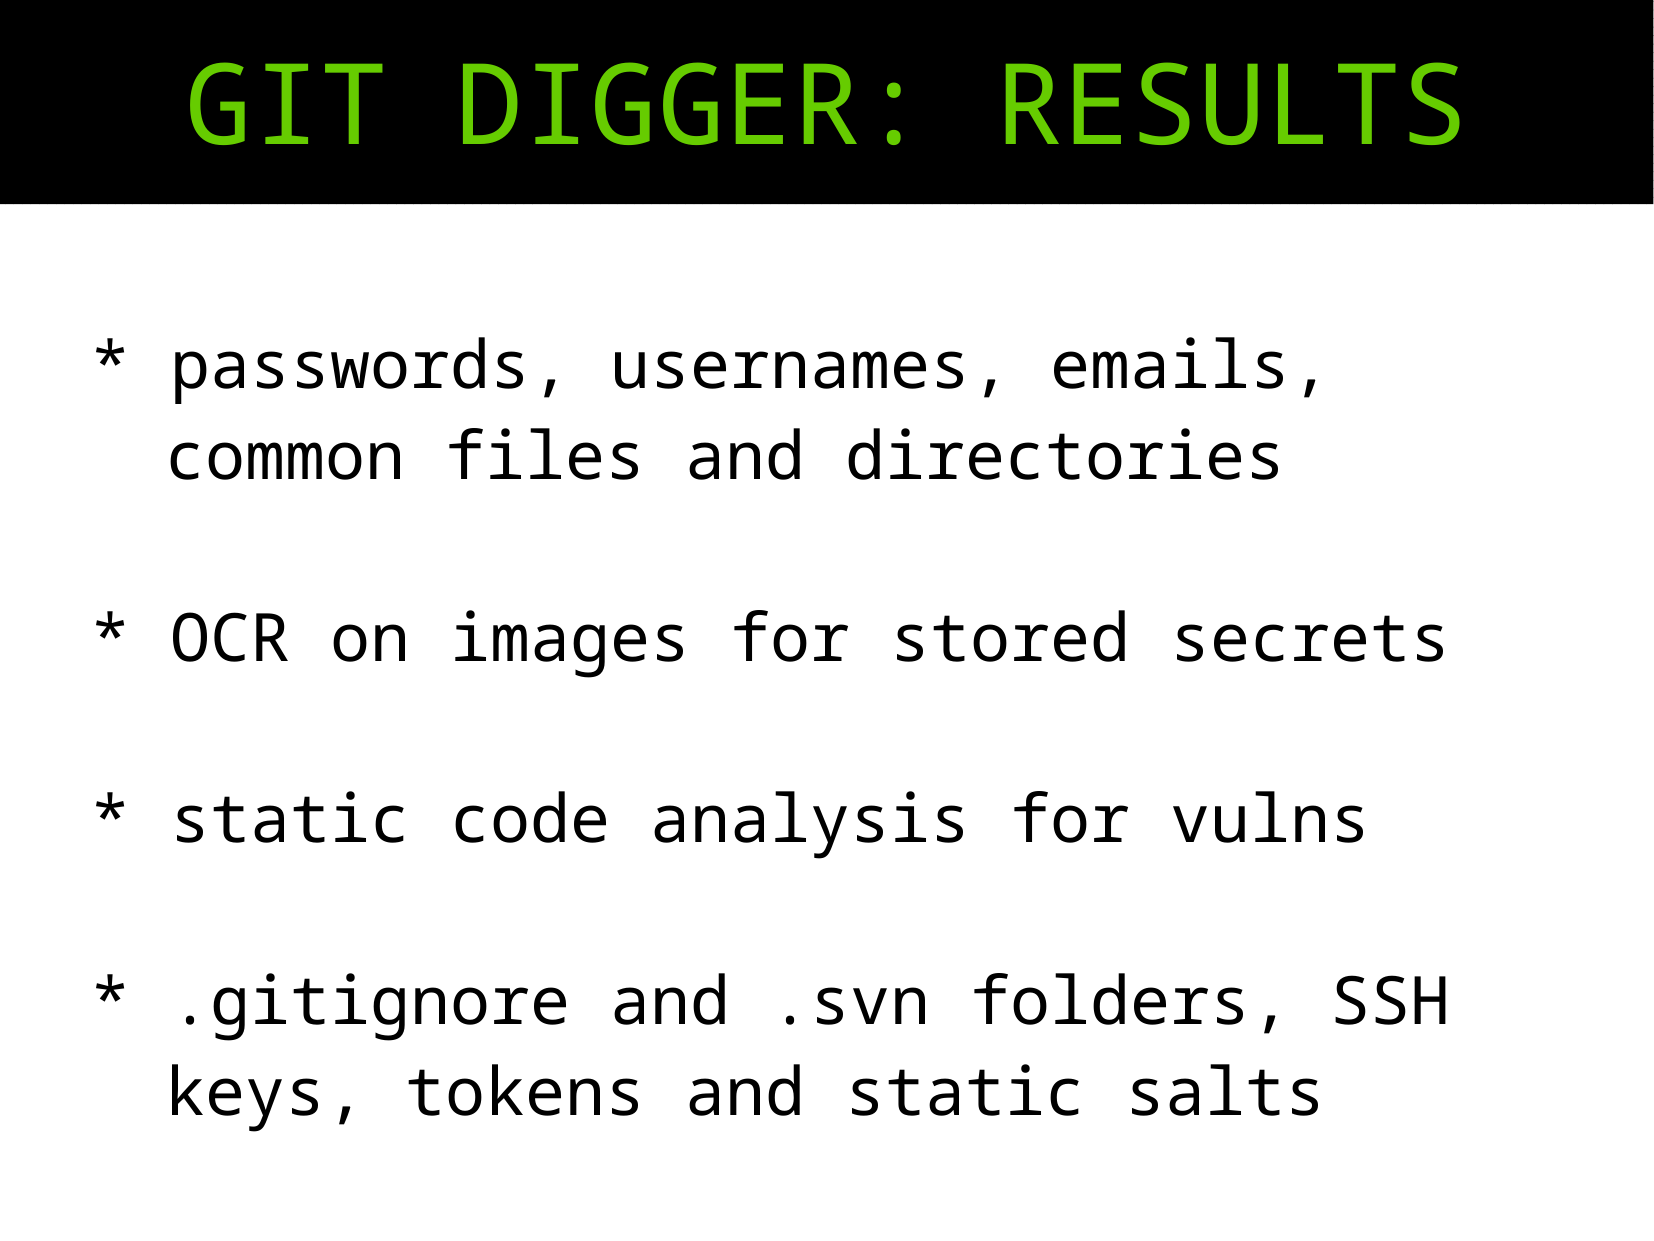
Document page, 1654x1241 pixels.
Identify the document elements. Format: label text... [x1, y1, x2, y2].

title GIT DIGGER: RESULTS [0, 0, 1654, 205]
subtitle * passwords, usernames, emails, common files and directories * OCR on images for stored secrets * static code analysis for vulns * .gitignore and .svn folders, SSH keys, tokens and static salts [90, 305, 1621, 1146]
